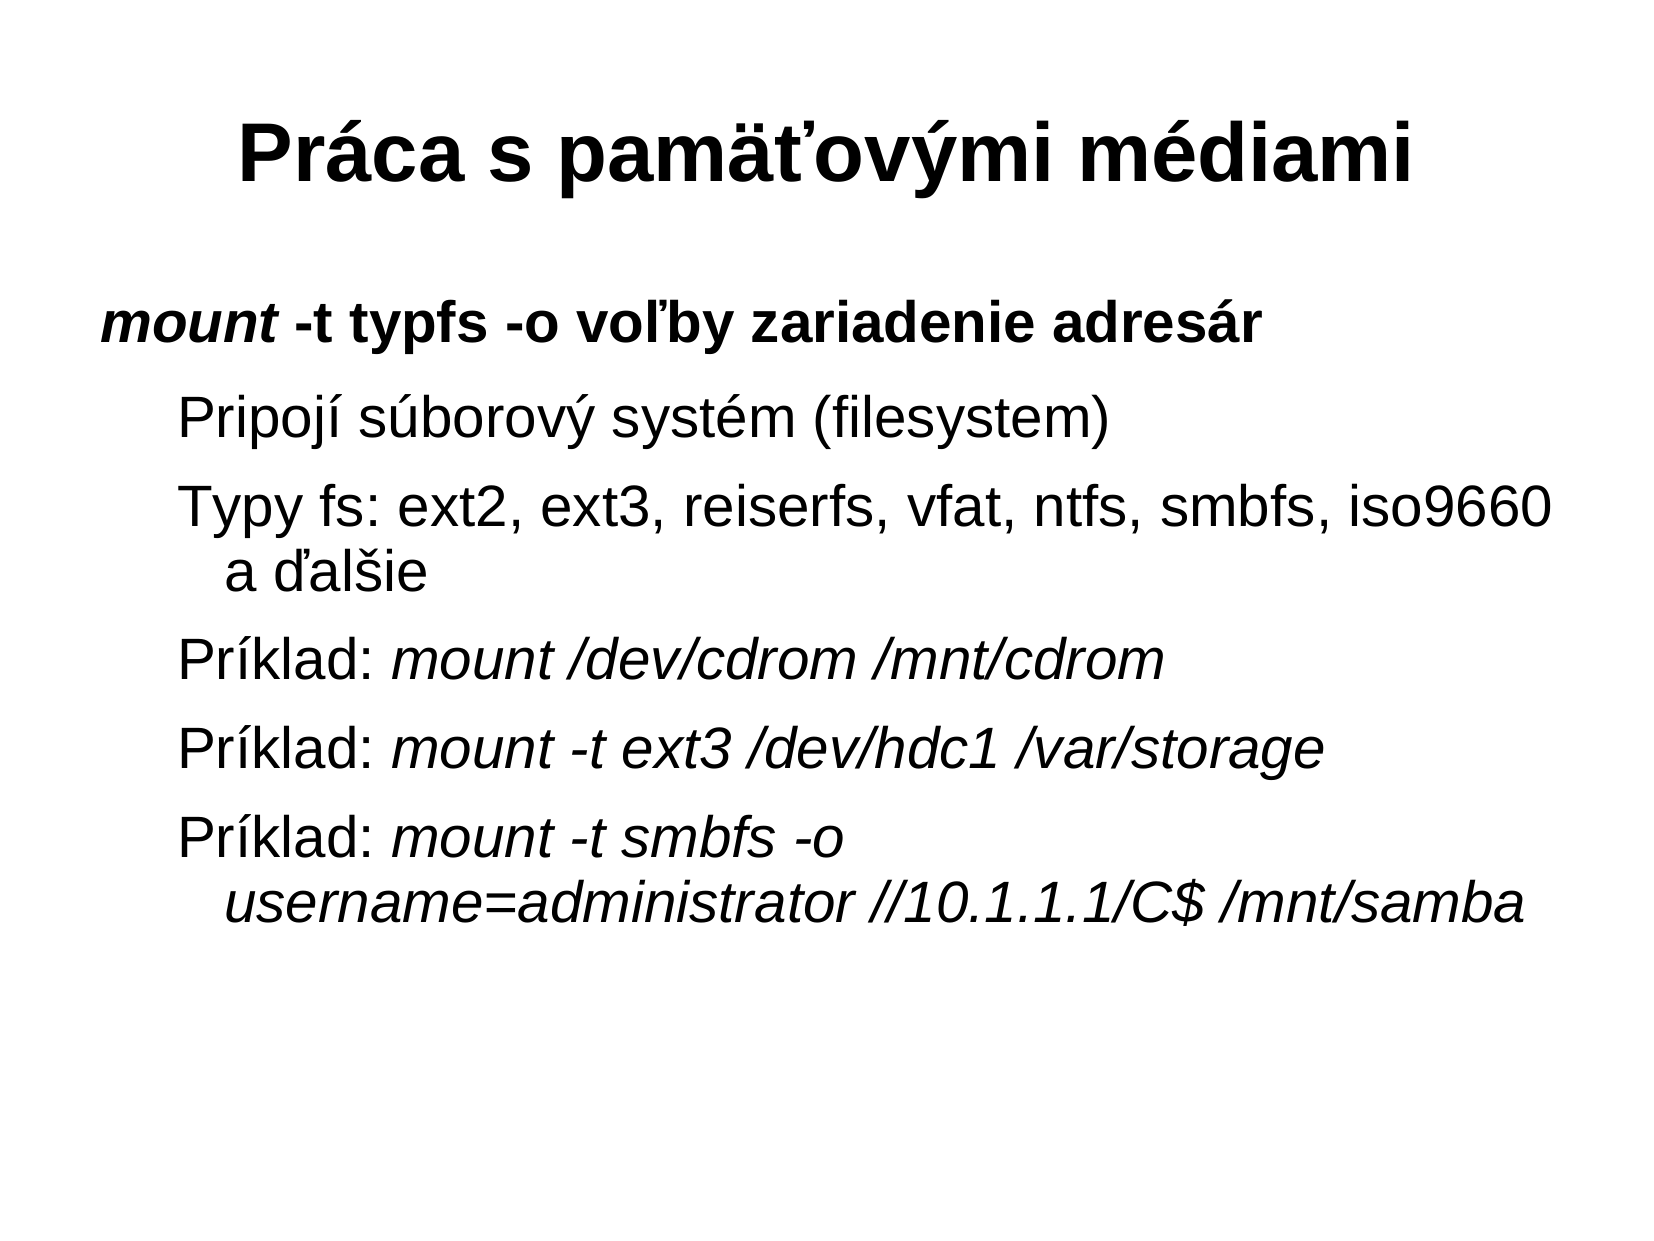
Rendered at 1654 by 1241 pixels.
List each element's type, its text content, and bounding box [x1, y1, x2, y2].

list mount -t typfs -o voľby zariadenie adresár Pripojí súborový systém (filesystem) Typy fs: ext2, ext3, reiserfs, vfat, ntfs, smbfs, iso9660 a ďalšie Príklad: mount /dev/cdrom /mnt/cdrom Príklad: mount -t ext3 /dev/hdc1 /var/storage Príklad: mount -t smbfs -o username=administrator //10.1.1.1/C$ /mnt/samba [82, 290, 1571, 1094]
title Práca s pamäťovými médiami [82, 49, 1571, 257]
